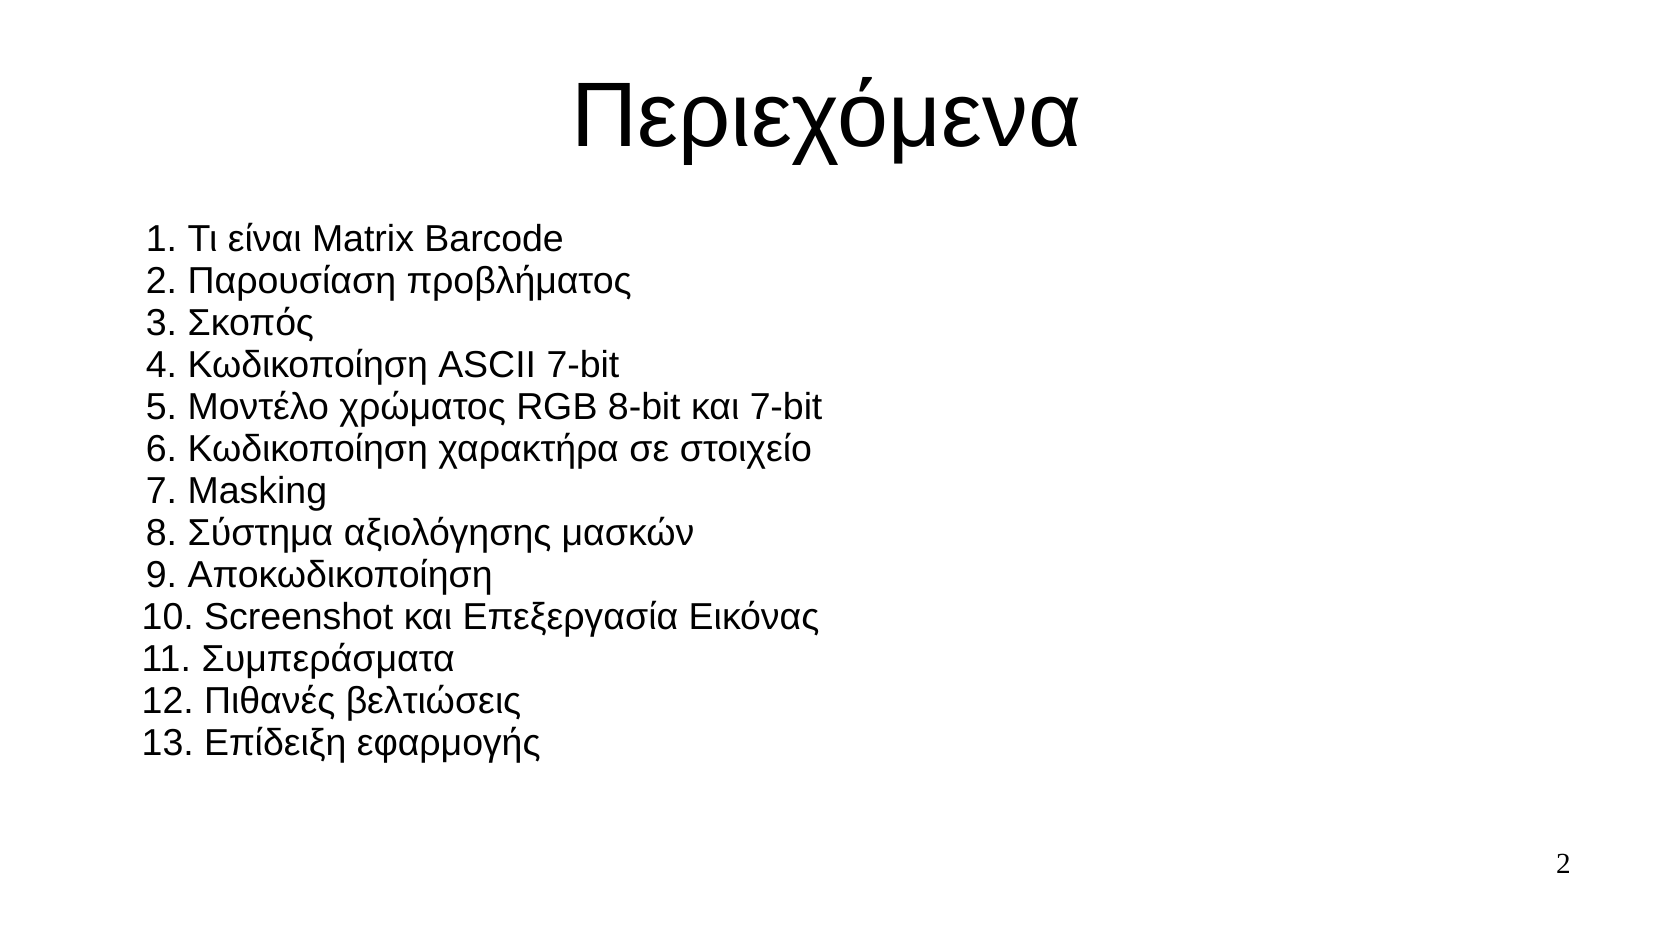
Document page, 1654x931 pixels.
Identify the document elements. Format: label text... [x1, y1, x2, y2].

subtitle Τι είναι Matrix Barcode Παρουσίαση προβλήματος Σκοπός Κωδικοποίηση ASCII 7-bit Μοντέλο χρώματος RGB 8-bit και 7-bit Κωδικοποίηση χαρακτήρα σε στοιχείο Masking Σύστημα αξιολόγησης μασκών Αποκωδικοποίηση Screenshot και Επεξεργασία Εικόνας Συμπεράσματα Πιθανές βελτιώσεις Επίδειξη εφαρμογής [82, 217, 1571, 885]
title Περιεχόμενα [82, 37, 1571, 193]
